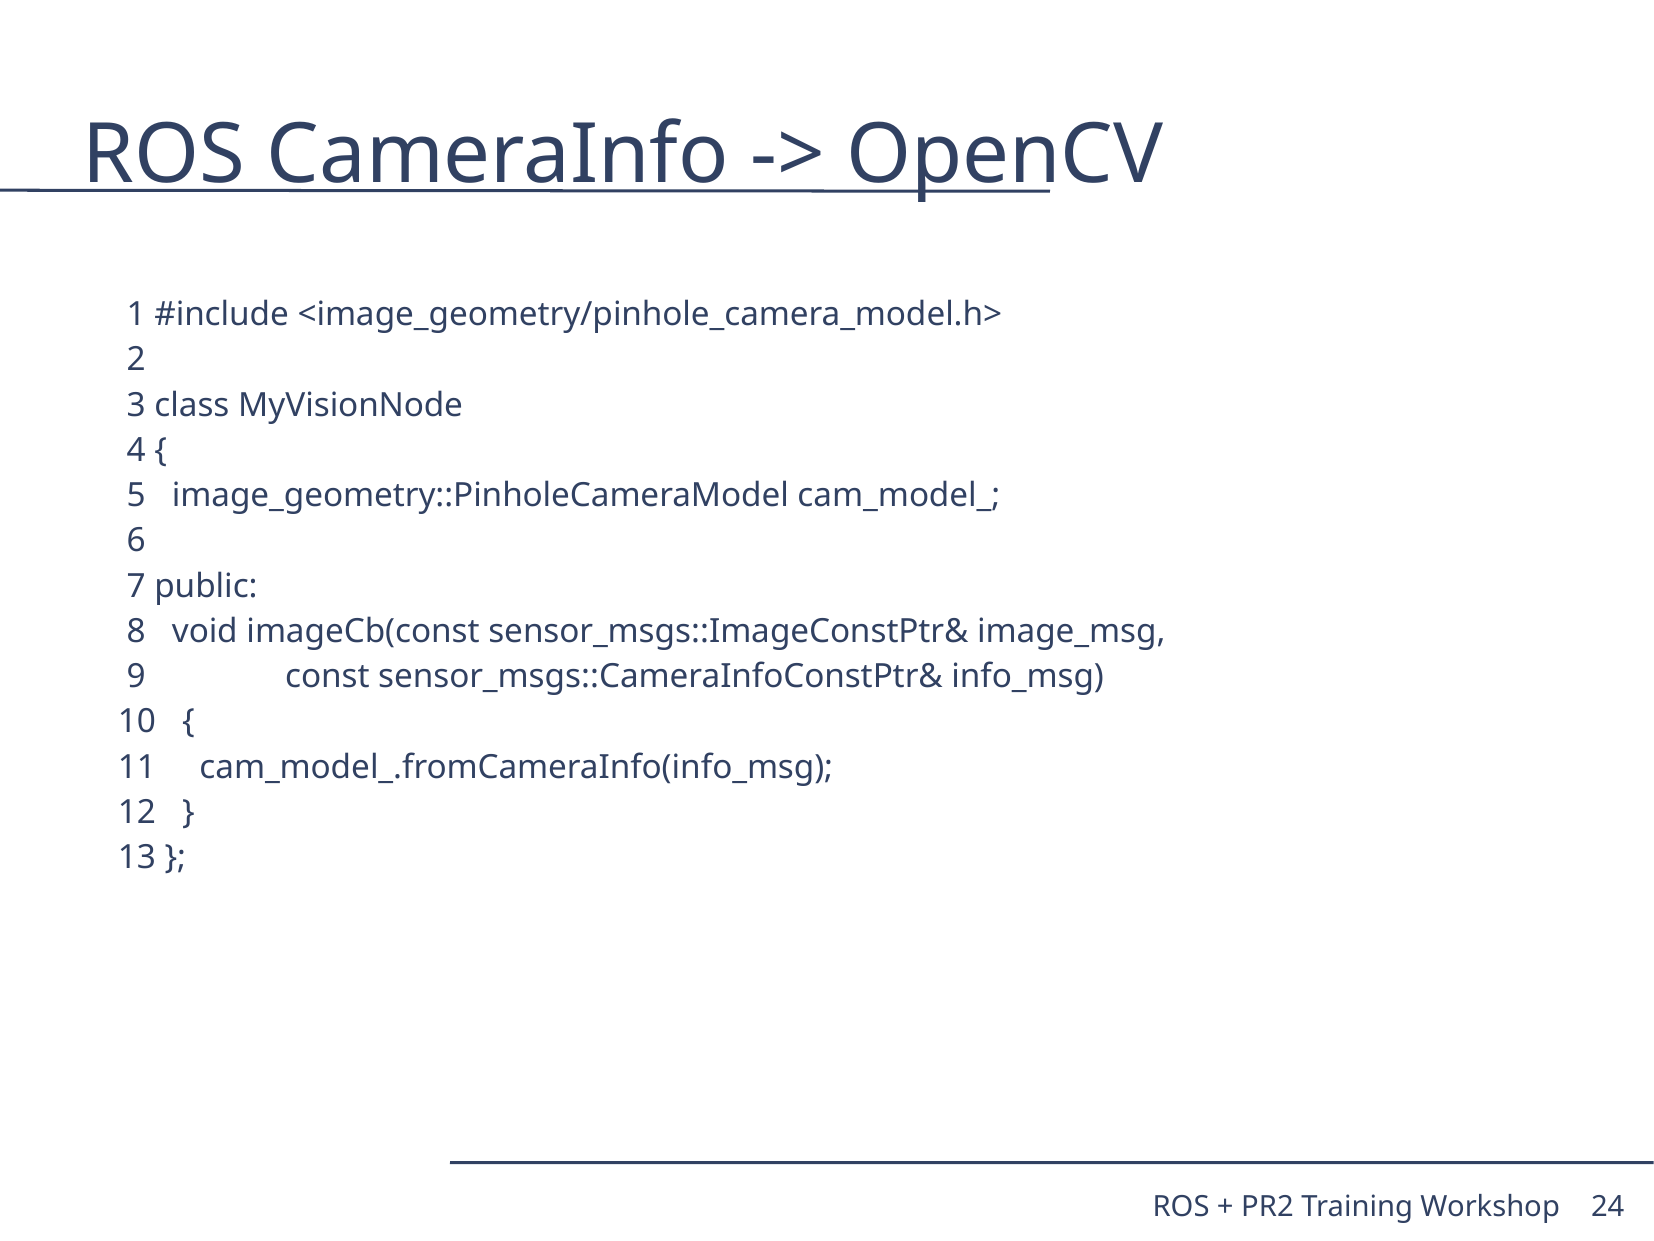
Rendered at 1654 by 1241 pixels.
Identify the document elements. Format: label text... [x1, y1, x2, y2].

title ROS CameraInfo -> OpenCV [82, 75, 1571, 226]
list 1 #include <image_geometry/pinhole_camera_model.h> 2 3 class MyVisionNode 4 { 5 image_geometry::PinholeCameraModel cam_model_; 6 7 public: 8 void imageCb(const sensor_msgs::ImageConstPtr& image_msg, 9 const sensor_msgs::CameraInfoConstPtr& info_msg) 10 { 11 cam_model_.fromCameraInfo(info_msg); 12 } 13 }; [82, 290, 1571, 1109]
